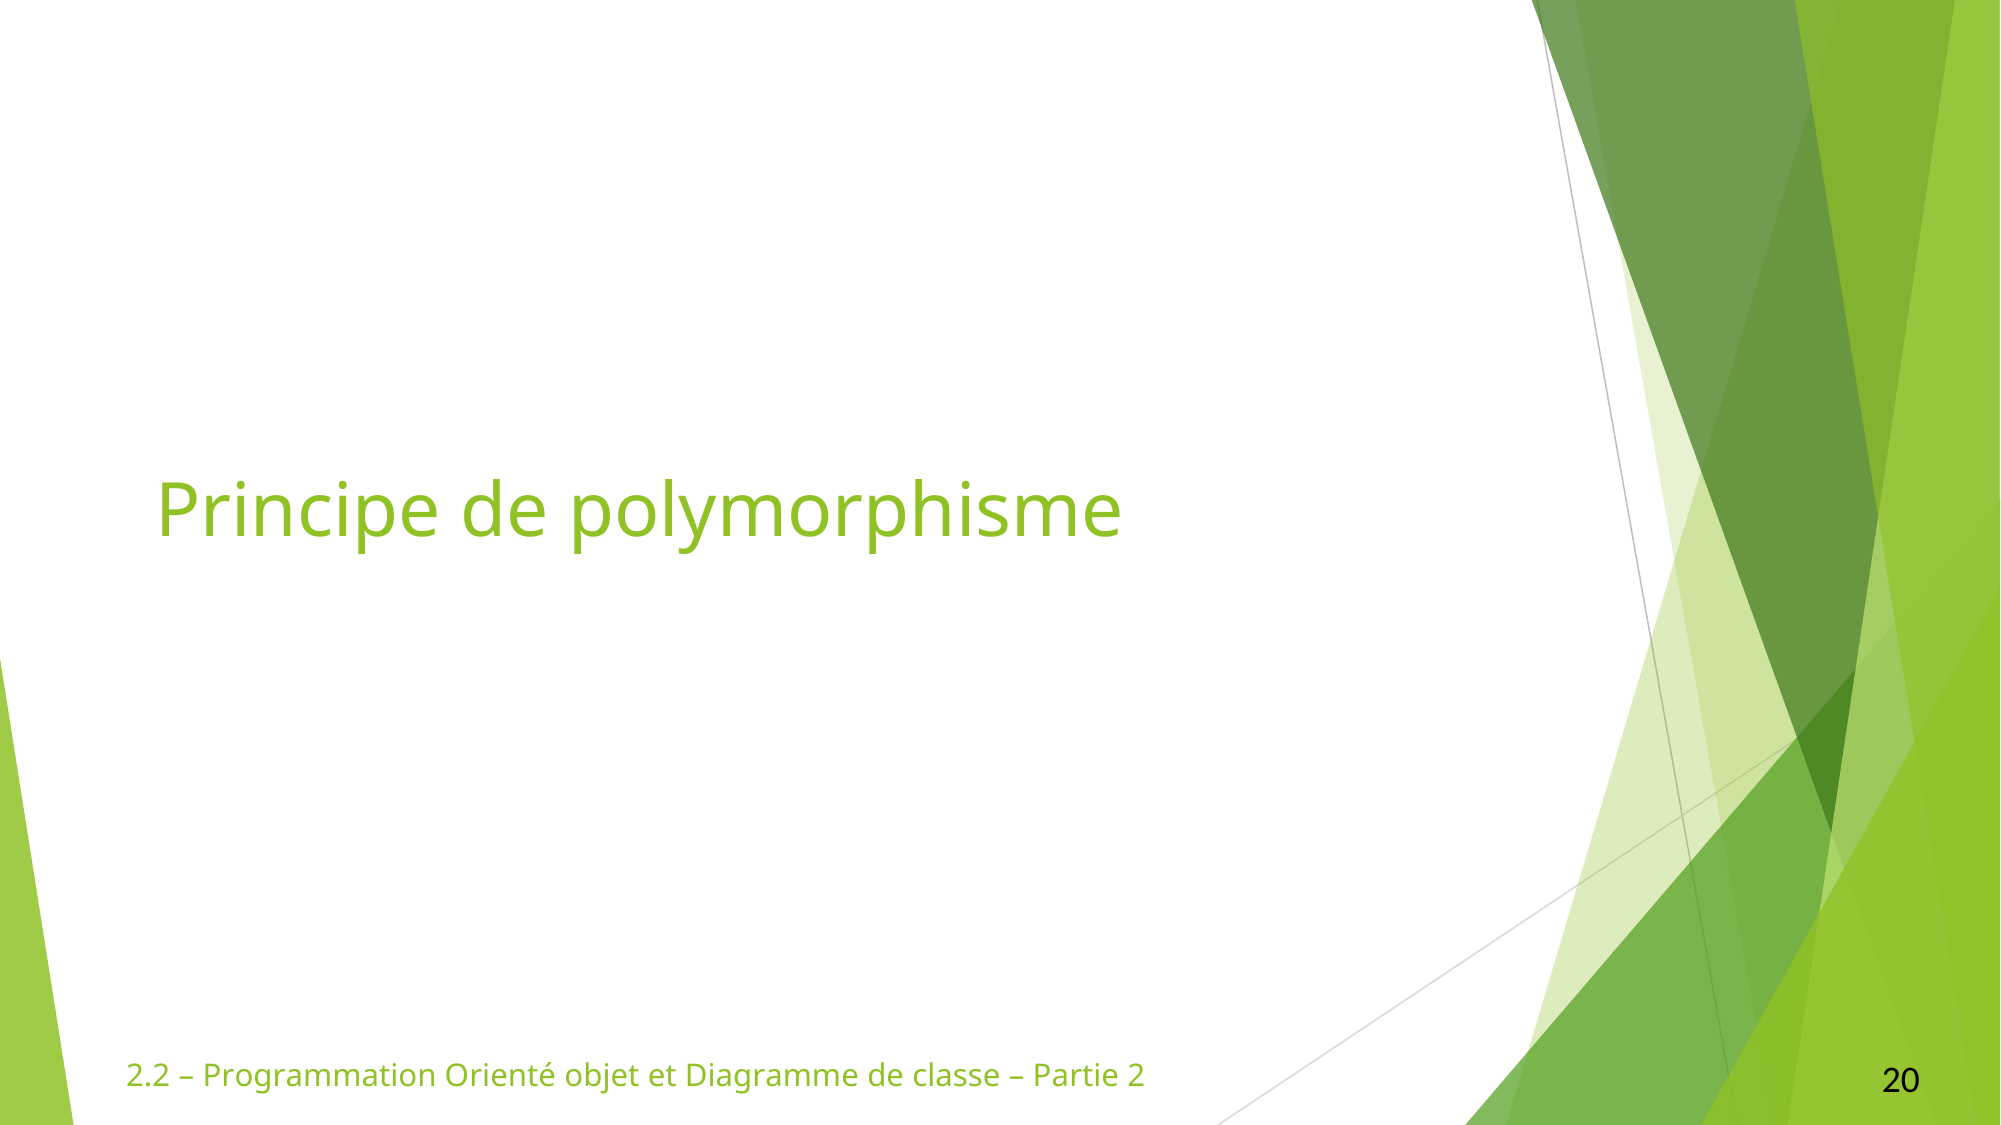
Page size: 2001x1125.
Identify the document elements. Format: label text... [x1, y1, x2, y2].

text_box [1866, 1047, 1979, 1108]
title Principe de polymorphisme [140, 454, 1551, 671]
text_box 2.2 – Programmation Orienté objet et Diagramme de classe – Partie 2 [111, 1047, 1210, 1109]
